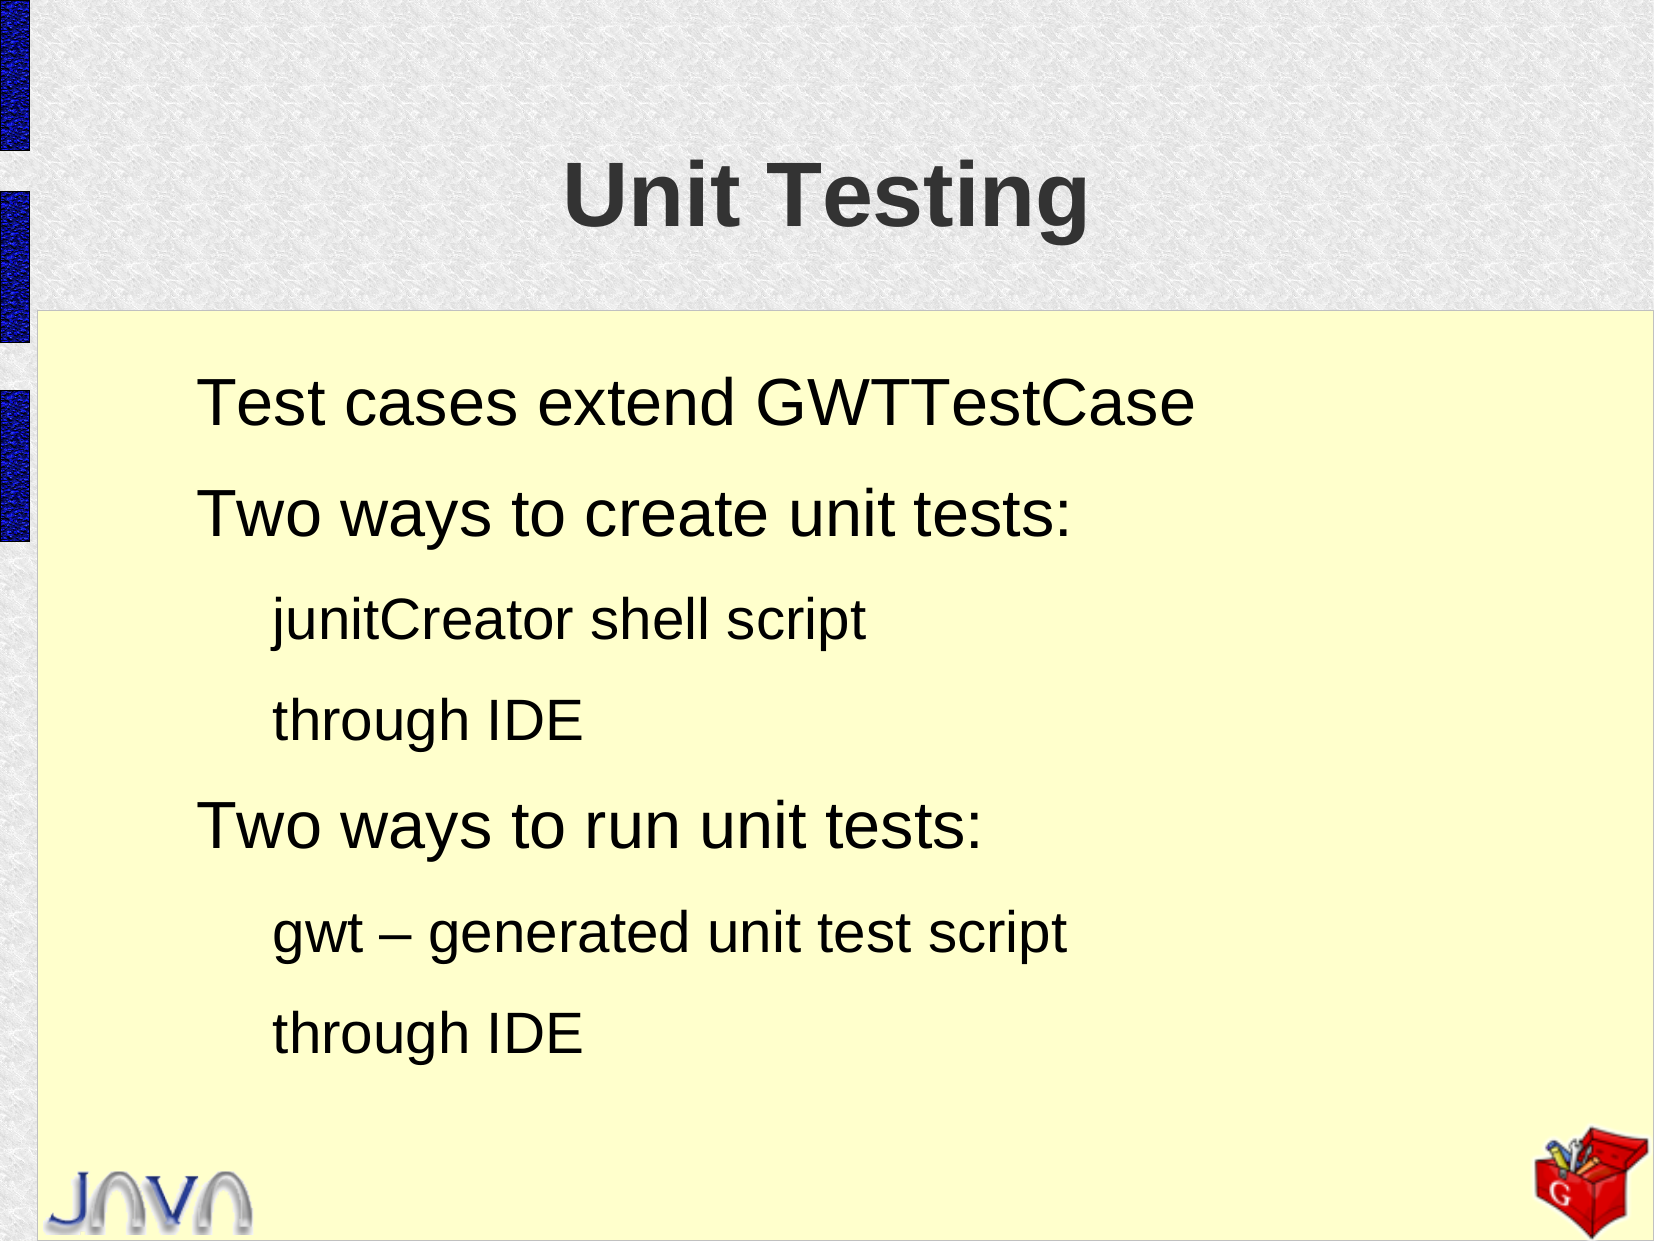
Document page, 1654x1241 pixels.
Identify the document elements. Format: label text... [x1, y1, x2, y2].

picture [1, 1, 29, 150]
picture [0, 0, 1654, 1241]
picture [1, 192, 29, 342]
picture [1525, 1118, 1654, 1241]
list Test cases extend GWTTestCase Two ways to create unit tests: junitCreator shell script through IDE Two ways to run unit tests: gwt – generated unit test script through IDE [178, 364, 1570, 1147]
picture [1, 391, 29, 541]
title Unit Testing [121, 91, 1534, 299]
picture [43, 1162, 263, 1235]
